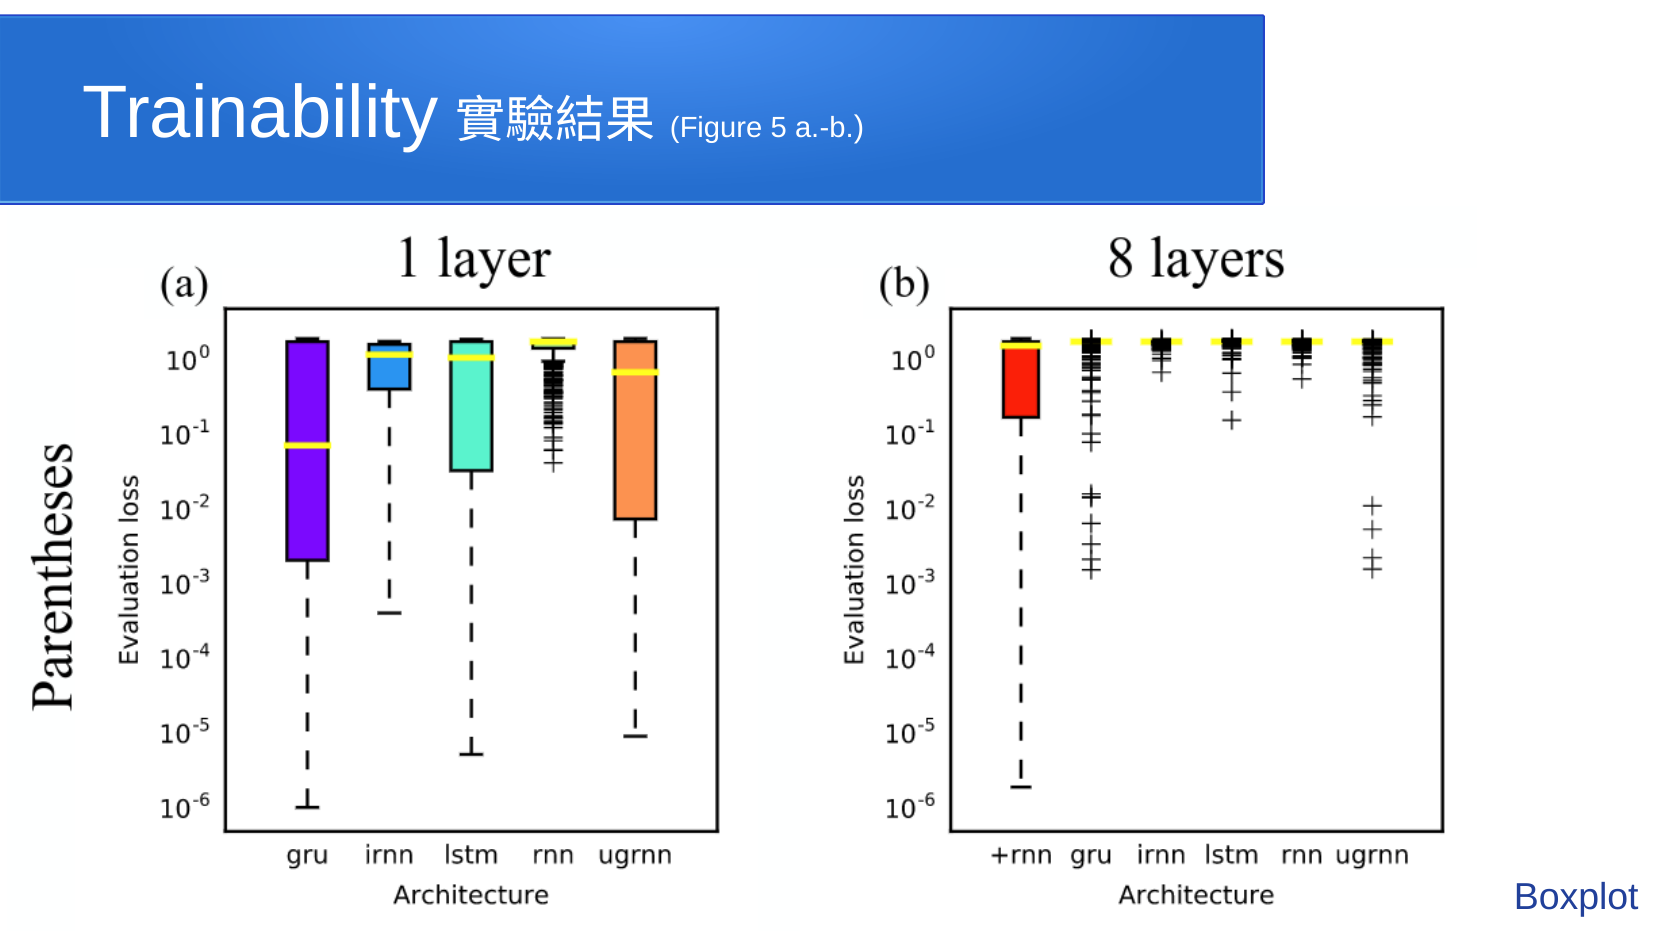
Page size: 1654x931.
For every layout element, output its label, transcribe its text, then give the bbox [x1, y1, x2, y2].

picture [0, 205, 1477, 931]
title Trainability實驗結果(Figure 5 a.-b.) [82, 35, 1235, 189]
text_box Boxplot [1499, 868, 1654, 925]
